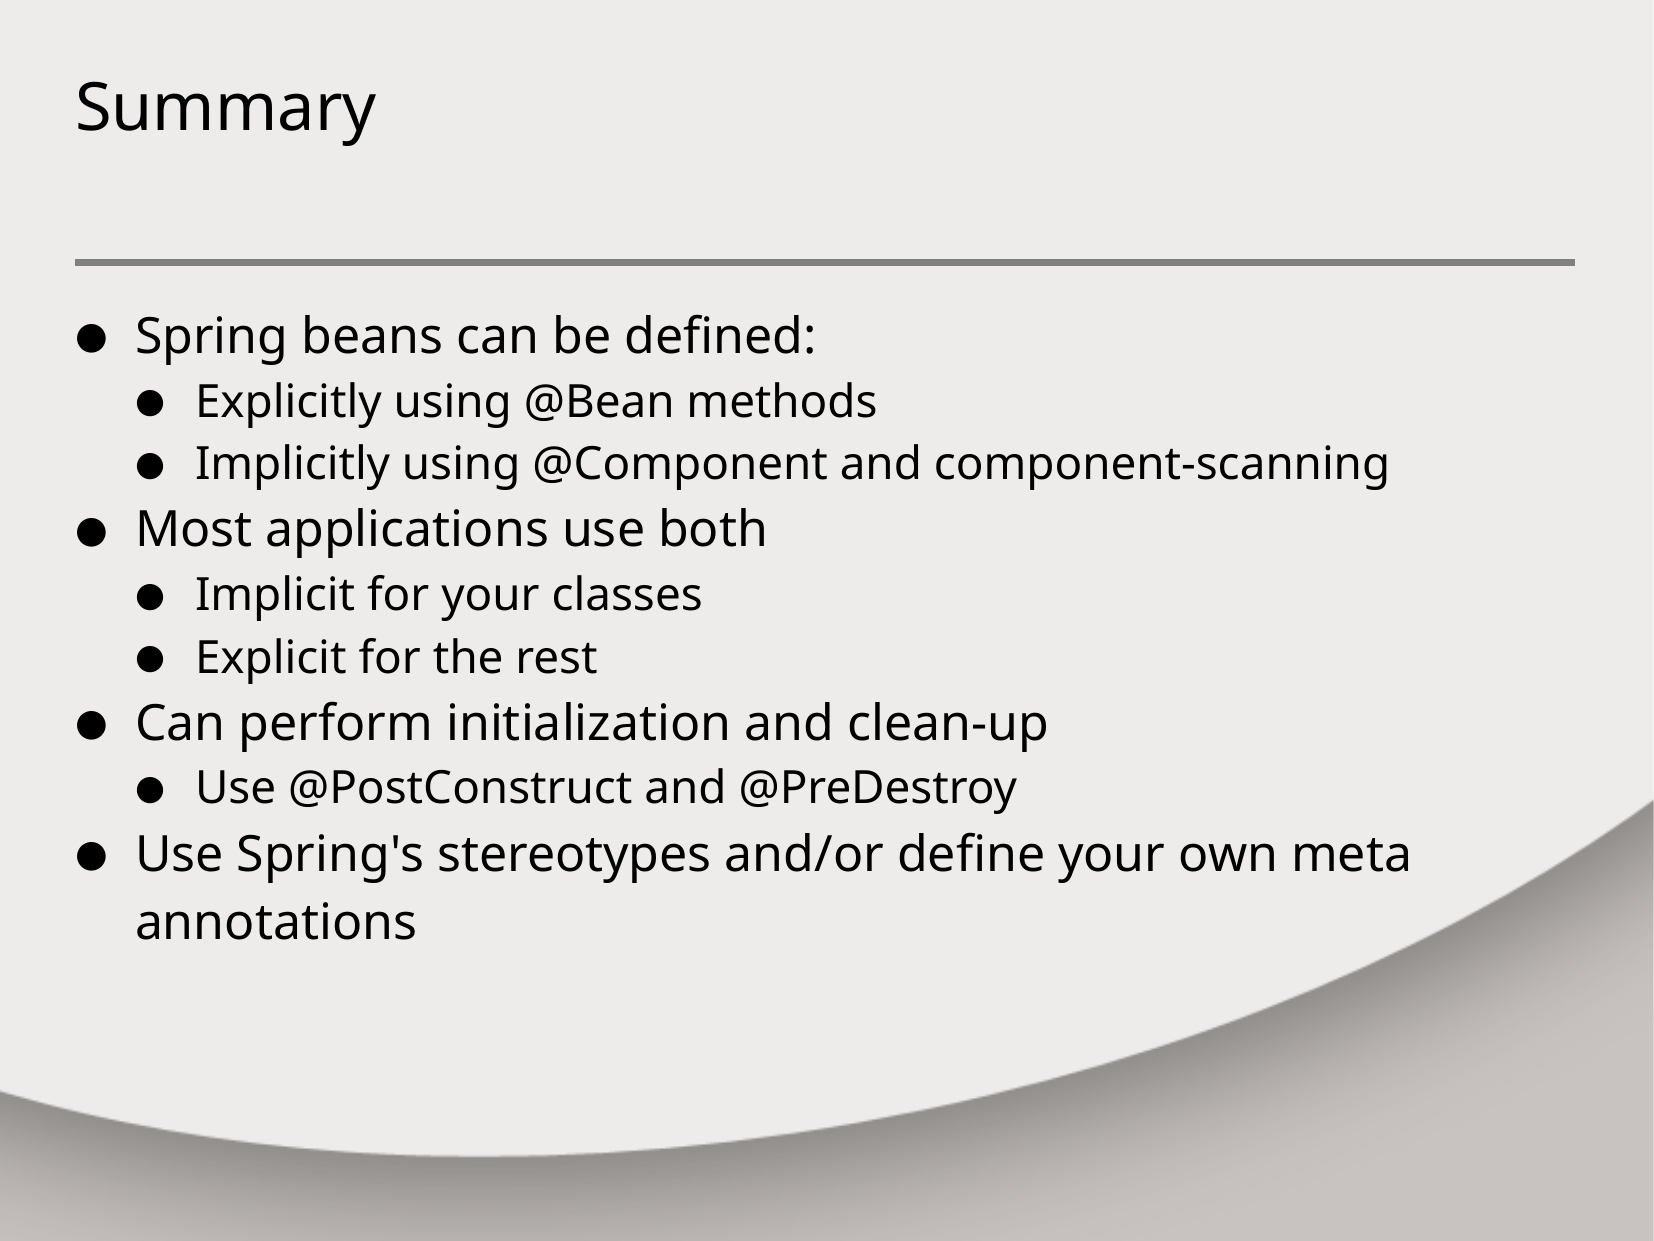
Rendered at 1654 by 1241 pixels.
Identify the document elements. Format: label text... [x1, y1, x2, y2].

list Spring beans can be defined: Explicitly using @Bean methods Implicitly using @Component and component-scanning Most applications use both Implicit for your classes Explicit for the rest Can perform initialization and clean-up Use @PostConstruct and @PreDestroy Use Spring's stereotypes and/or define your own meta annotations [75, 300, 1576, 1163]
title Summary [75, 75, 1576, 226]
picture [0, 0, 1654, 1241]
